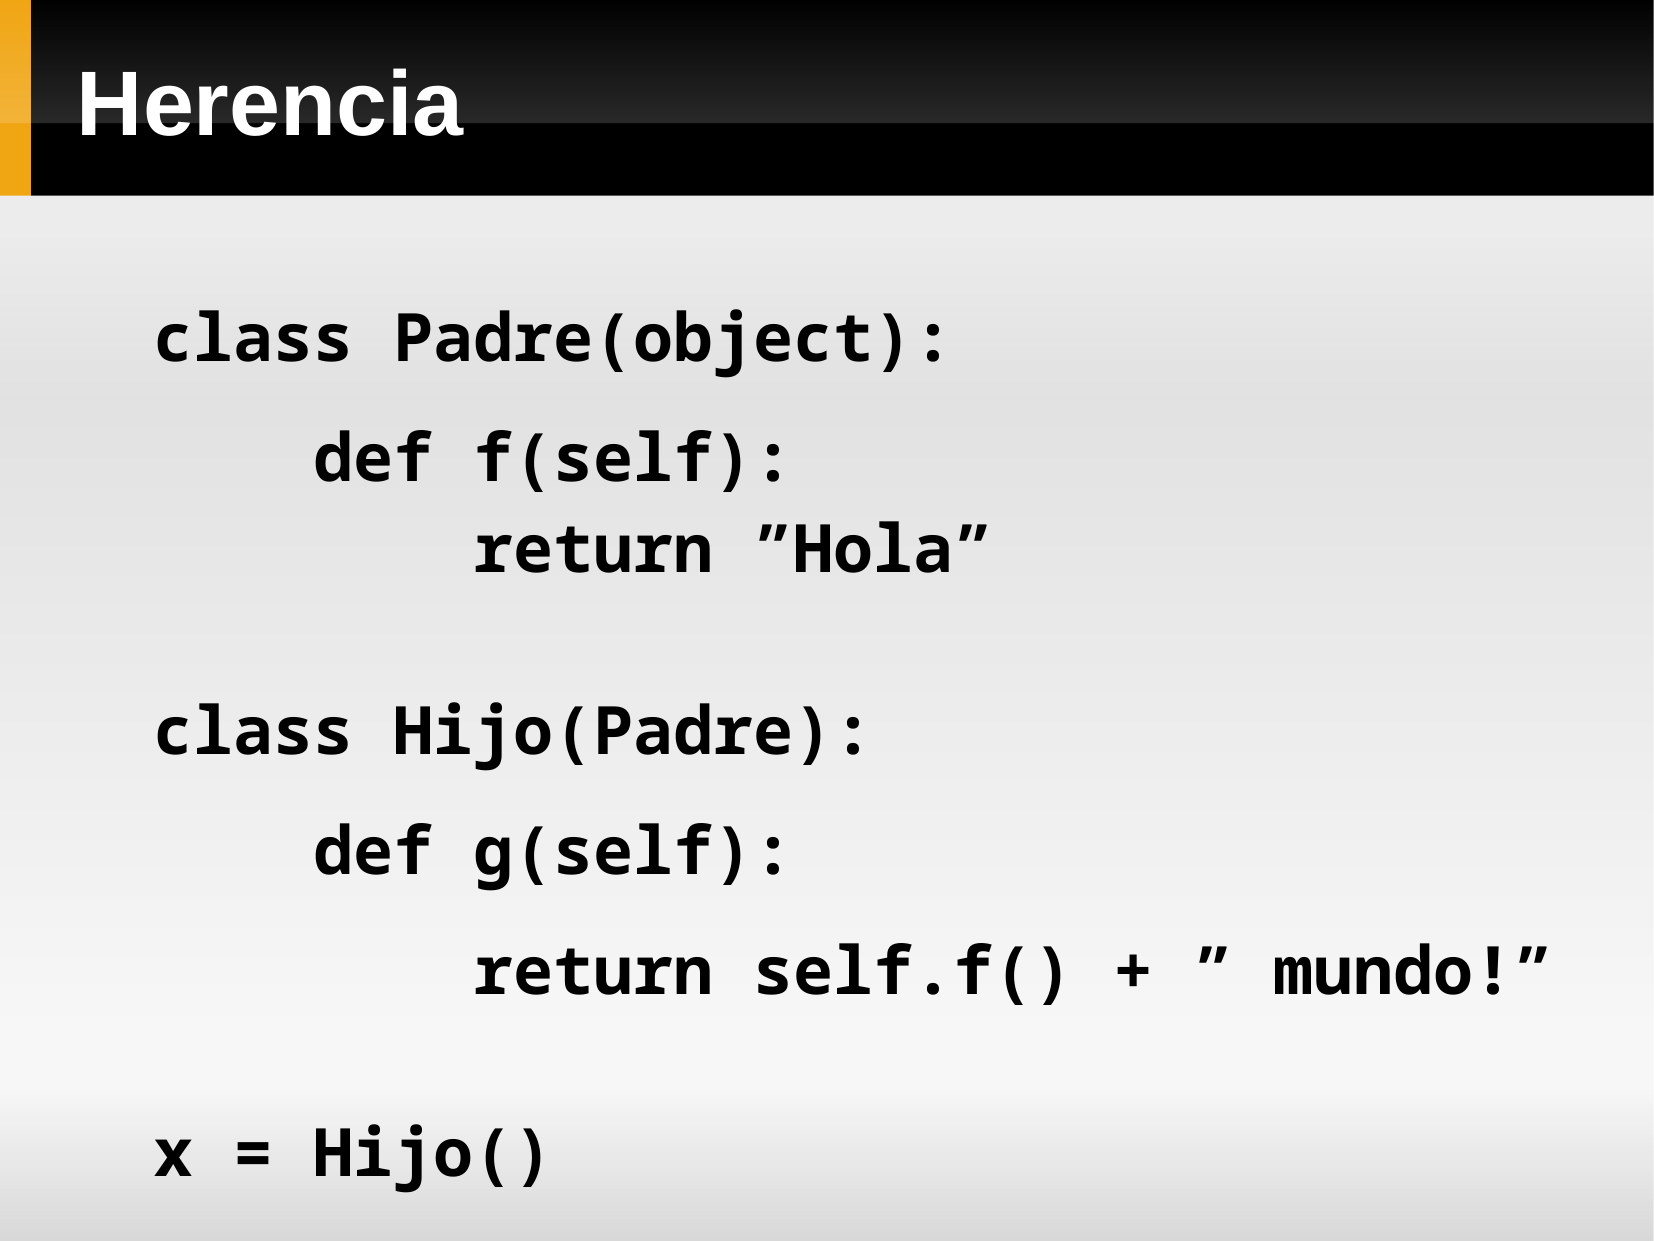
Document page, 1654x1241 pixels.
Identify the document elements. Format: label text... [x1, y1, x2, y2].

picture [0, 0, 1654, 1241]
list class Padre(object): def f(self): return ”Hola” class Hijo(Padre): def g(self): return self.f() + ” mundo!” x = Hijo() x.g() # ”Hola mundo!” [82, 290, 1571, 1109]
title Herencia [76, 0, 1565, 208]
